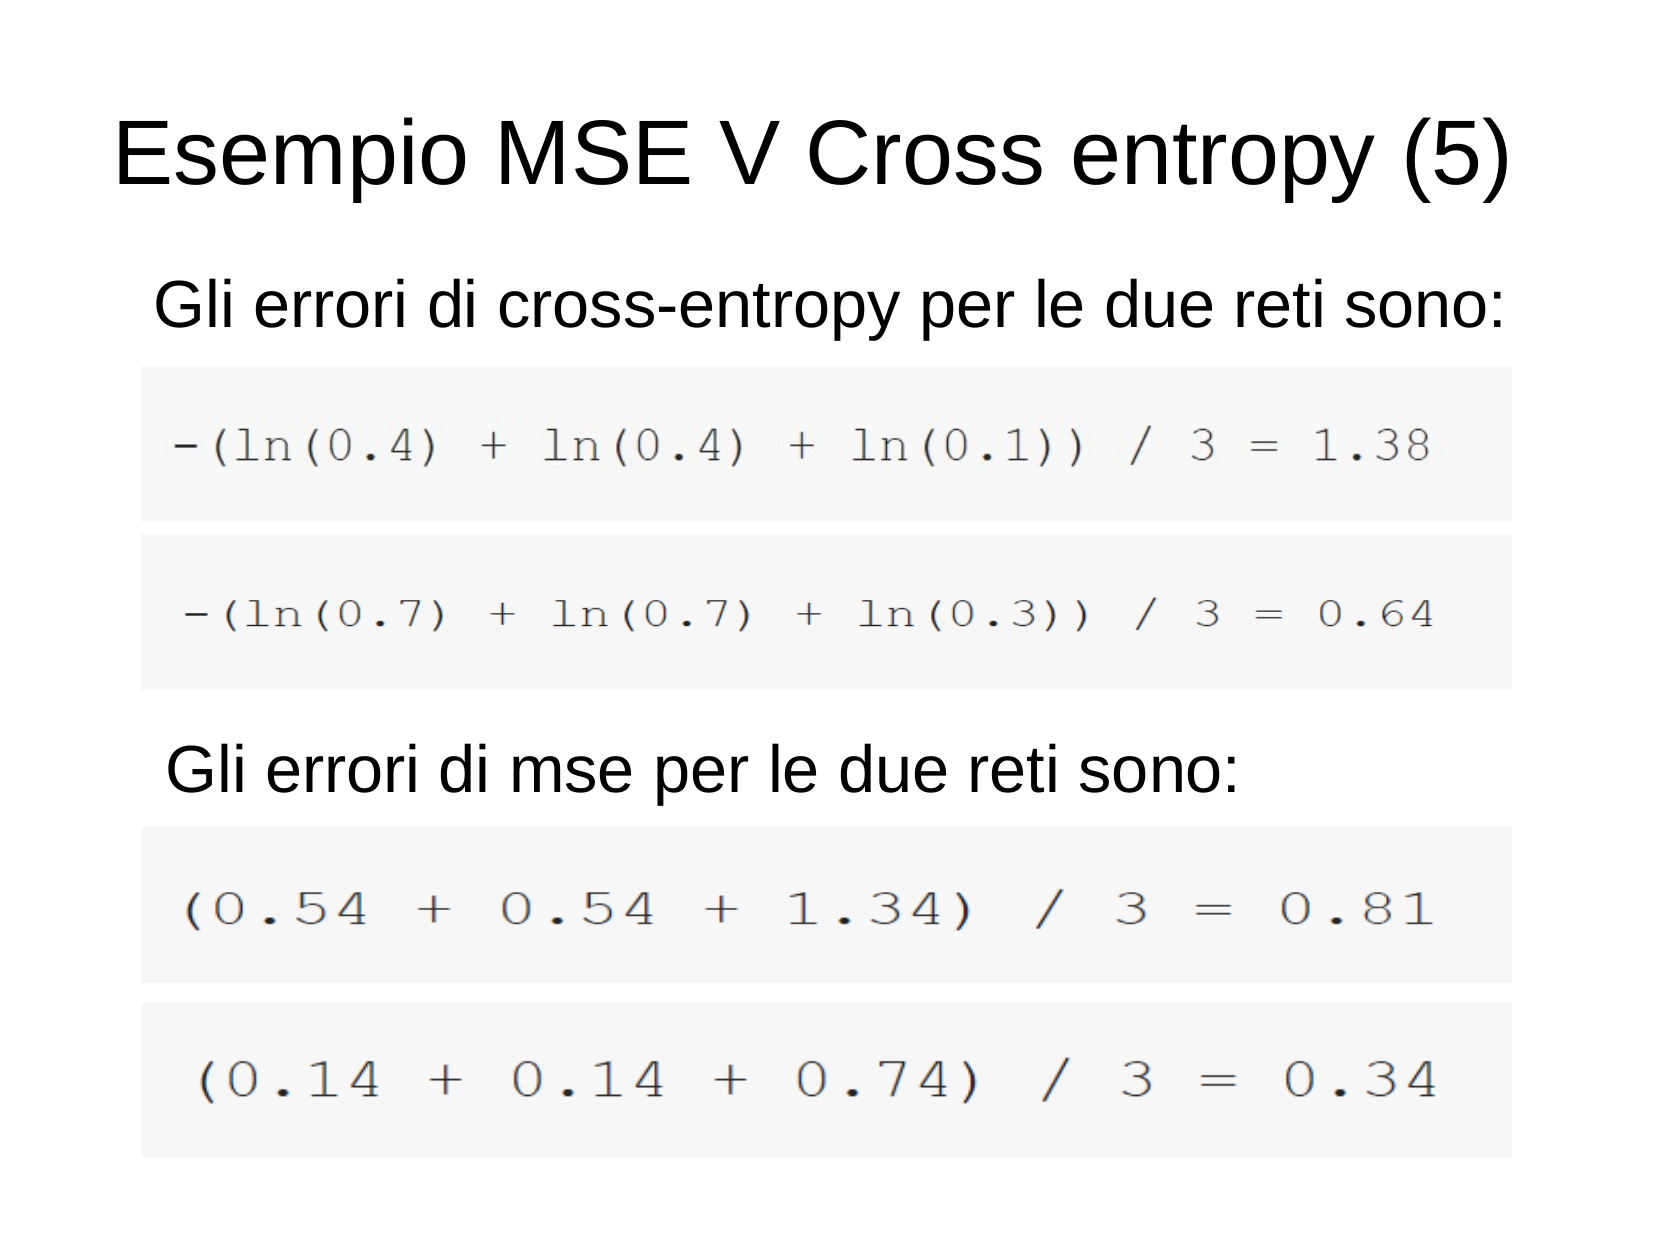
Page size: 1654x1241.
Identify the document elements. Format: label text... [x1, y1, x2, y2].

picture [141, 1002, 1512, 1158]
title Esempio MSE V Cross entropy (5) [82, 49, 1571, 257]
picture [141, 366, 1512, 522]
picture [141, 534, 1512, 690]
picture [141, 826, 1512, 983]
list Gli errori di mse per le due reti sono: [94, 732, 1583, 844]
list Gli errori di cross-entropy per le due reti sono: [82, 266, 1571, 378]
